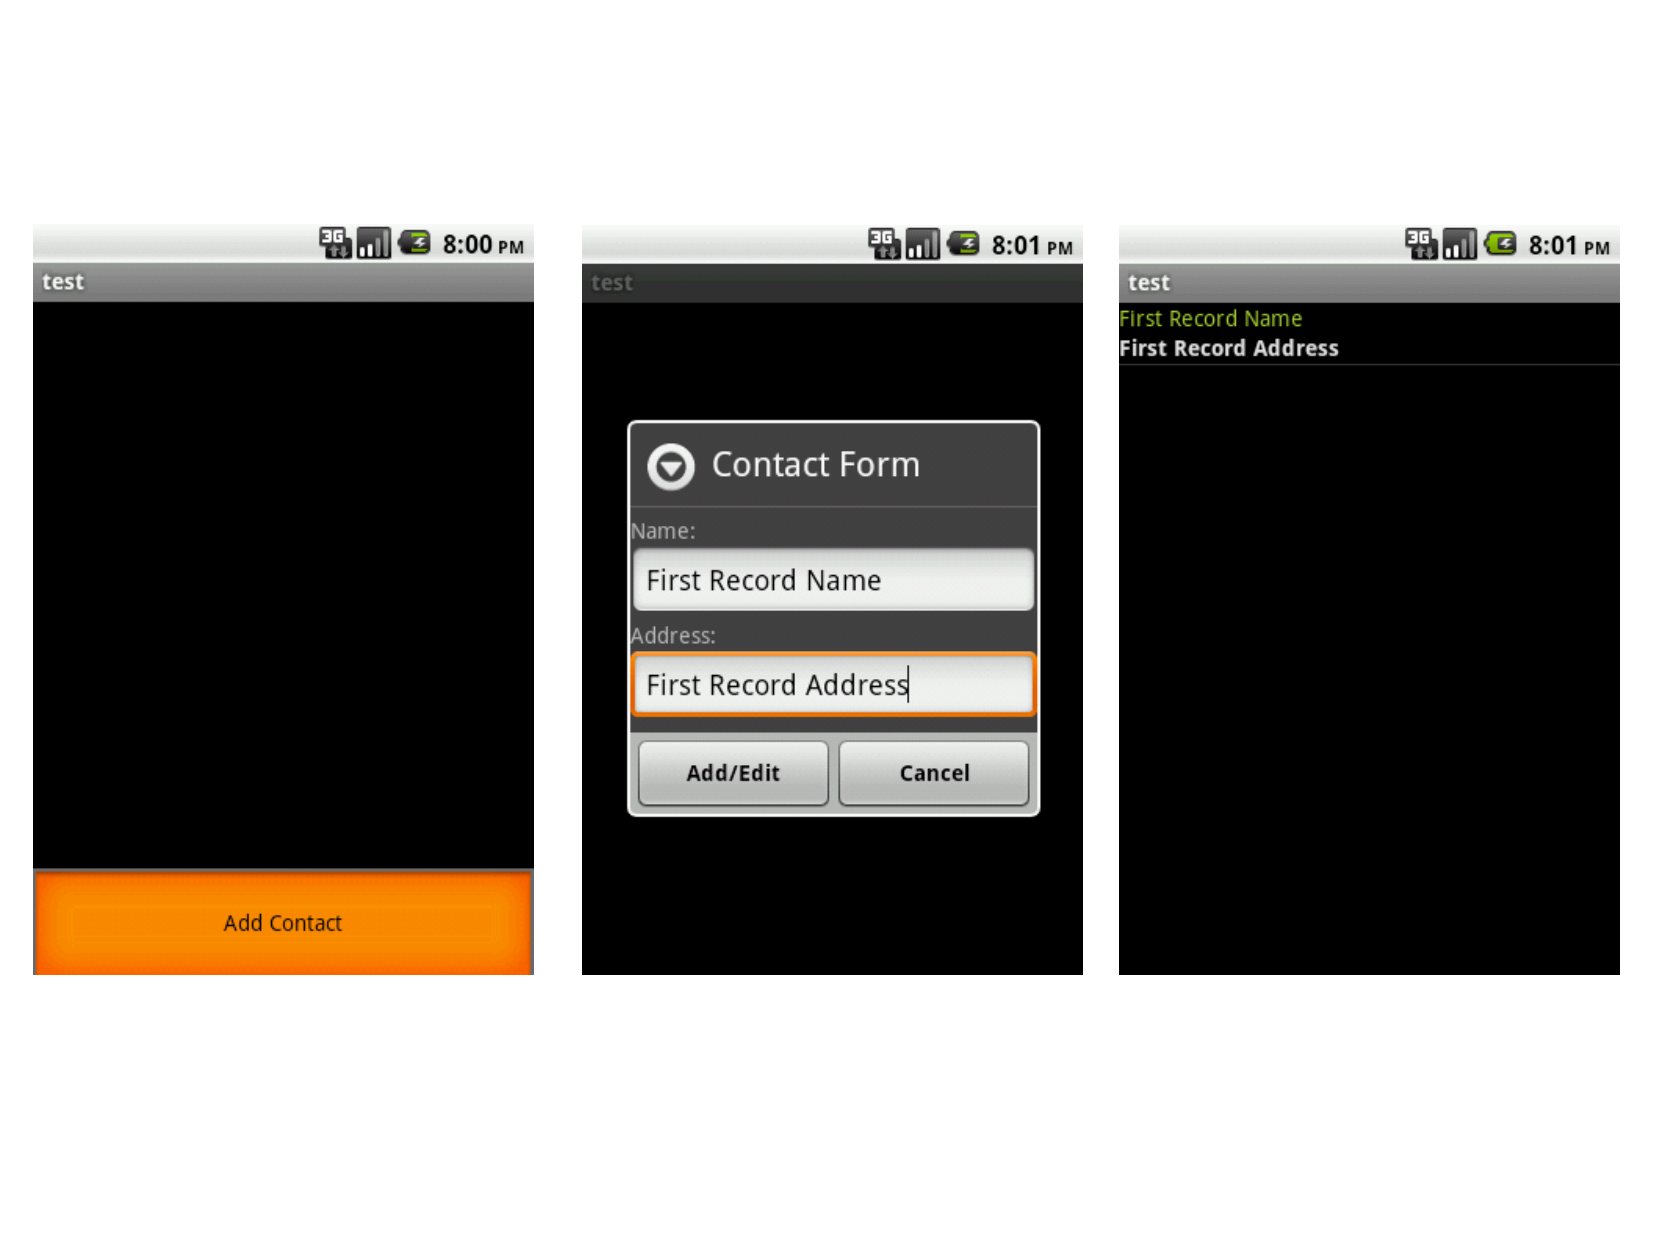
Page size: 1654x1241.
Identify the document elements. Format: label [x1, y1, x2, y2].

picture [1119, 225, 1620, 976]
picture [582, 225, 1083, 976]
picture [33, 224, 534, 975]
